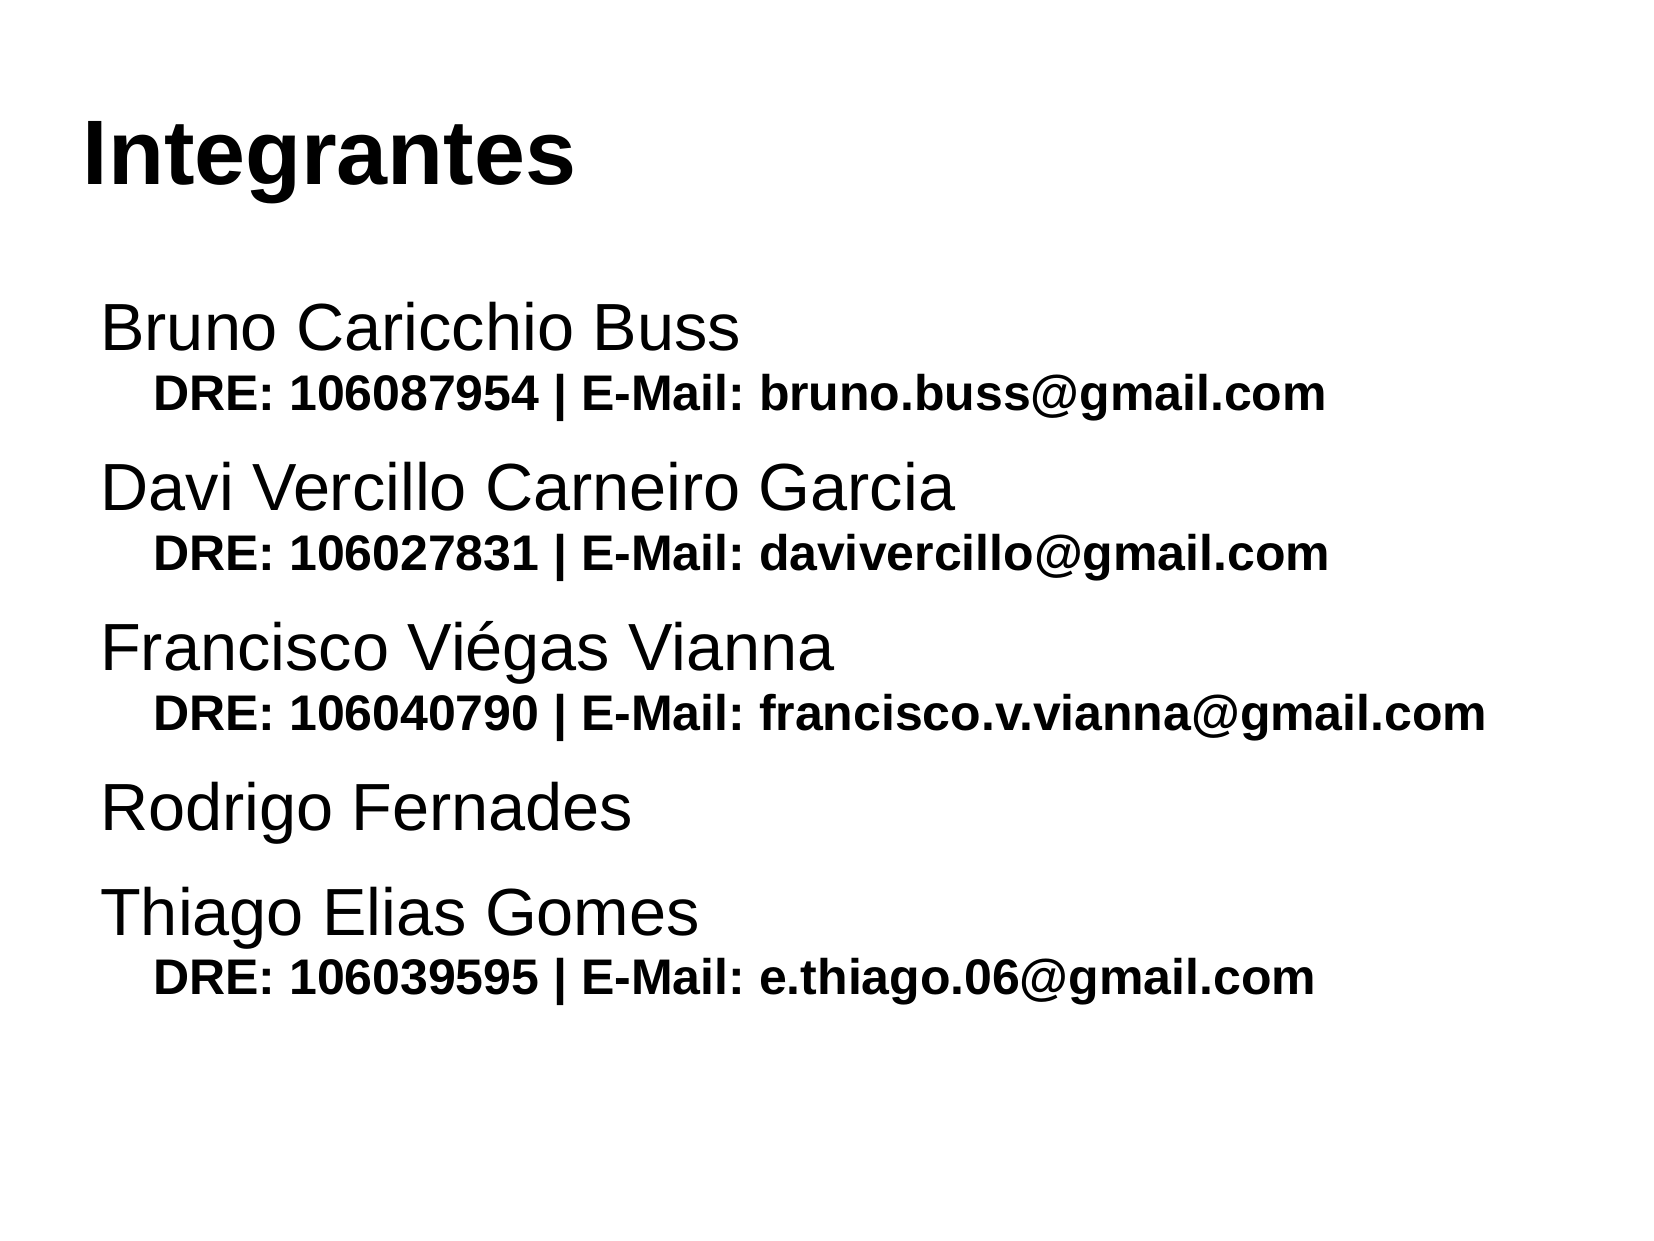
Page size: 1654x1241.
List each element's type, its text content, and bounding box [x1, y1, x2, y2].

title Integrantes [82, 49, 1571, 257]
list Bruno Caricchio Buss DRE: 106087954 | E-Mail: bruno.buss@gmail.com Davi Vercillo Carneiro Garcia DRE: 106027831 | E-Mail: davivercillo@gmail.com Francisco Viégas Vianna DRE: 106040790 | E-Mail: francisco.v.vianna@gmail.com Rodrigo Fernades Thiago Elias Gomes DRE: 106039595 | E-Mail: e.thiago.06@gmail.com [82, 290, 1571, 1094]
